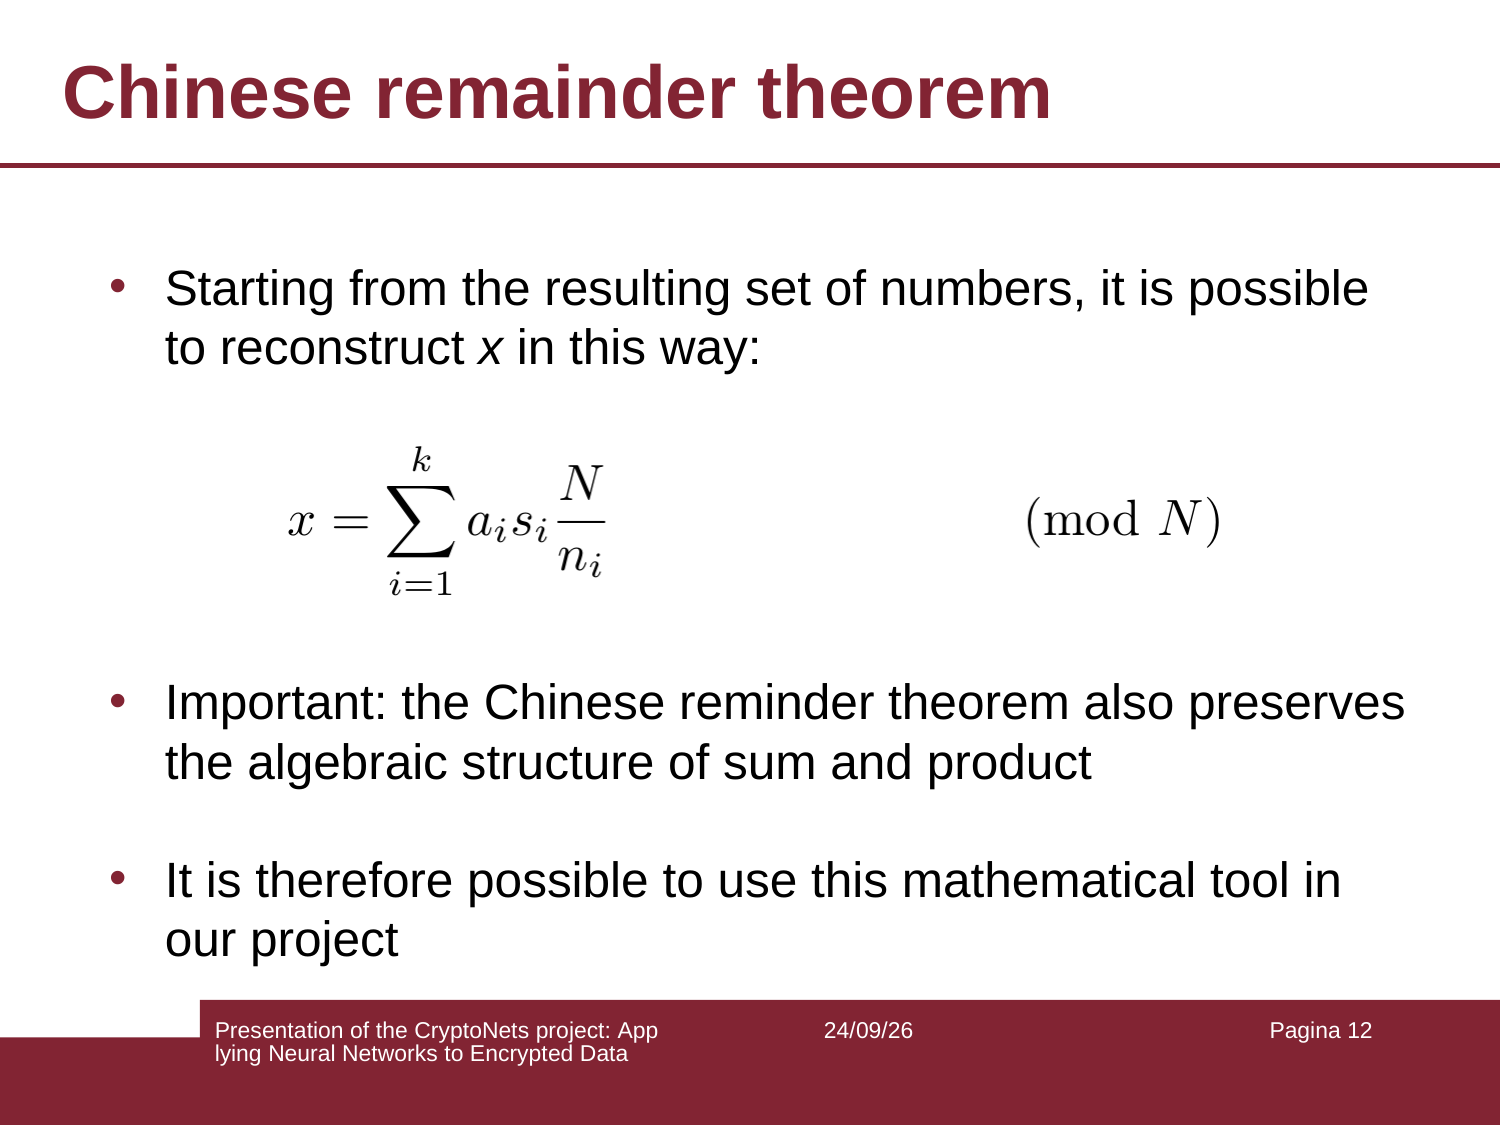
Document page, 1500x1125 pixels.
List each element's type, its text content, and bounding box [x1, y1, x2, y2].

title Chinese remainder theorem [47, 35, 1382, 163]
list Starting from the resulting set of numbers, it is possible to reconstruct x in this way: Important: the Chinese reminder theorem also preserves the algebraic structure of sum and product It is therefore possible to use this mathematical tool in our project [94, 248, 1430, 981]
picture [259, 404, 1241, 626]
